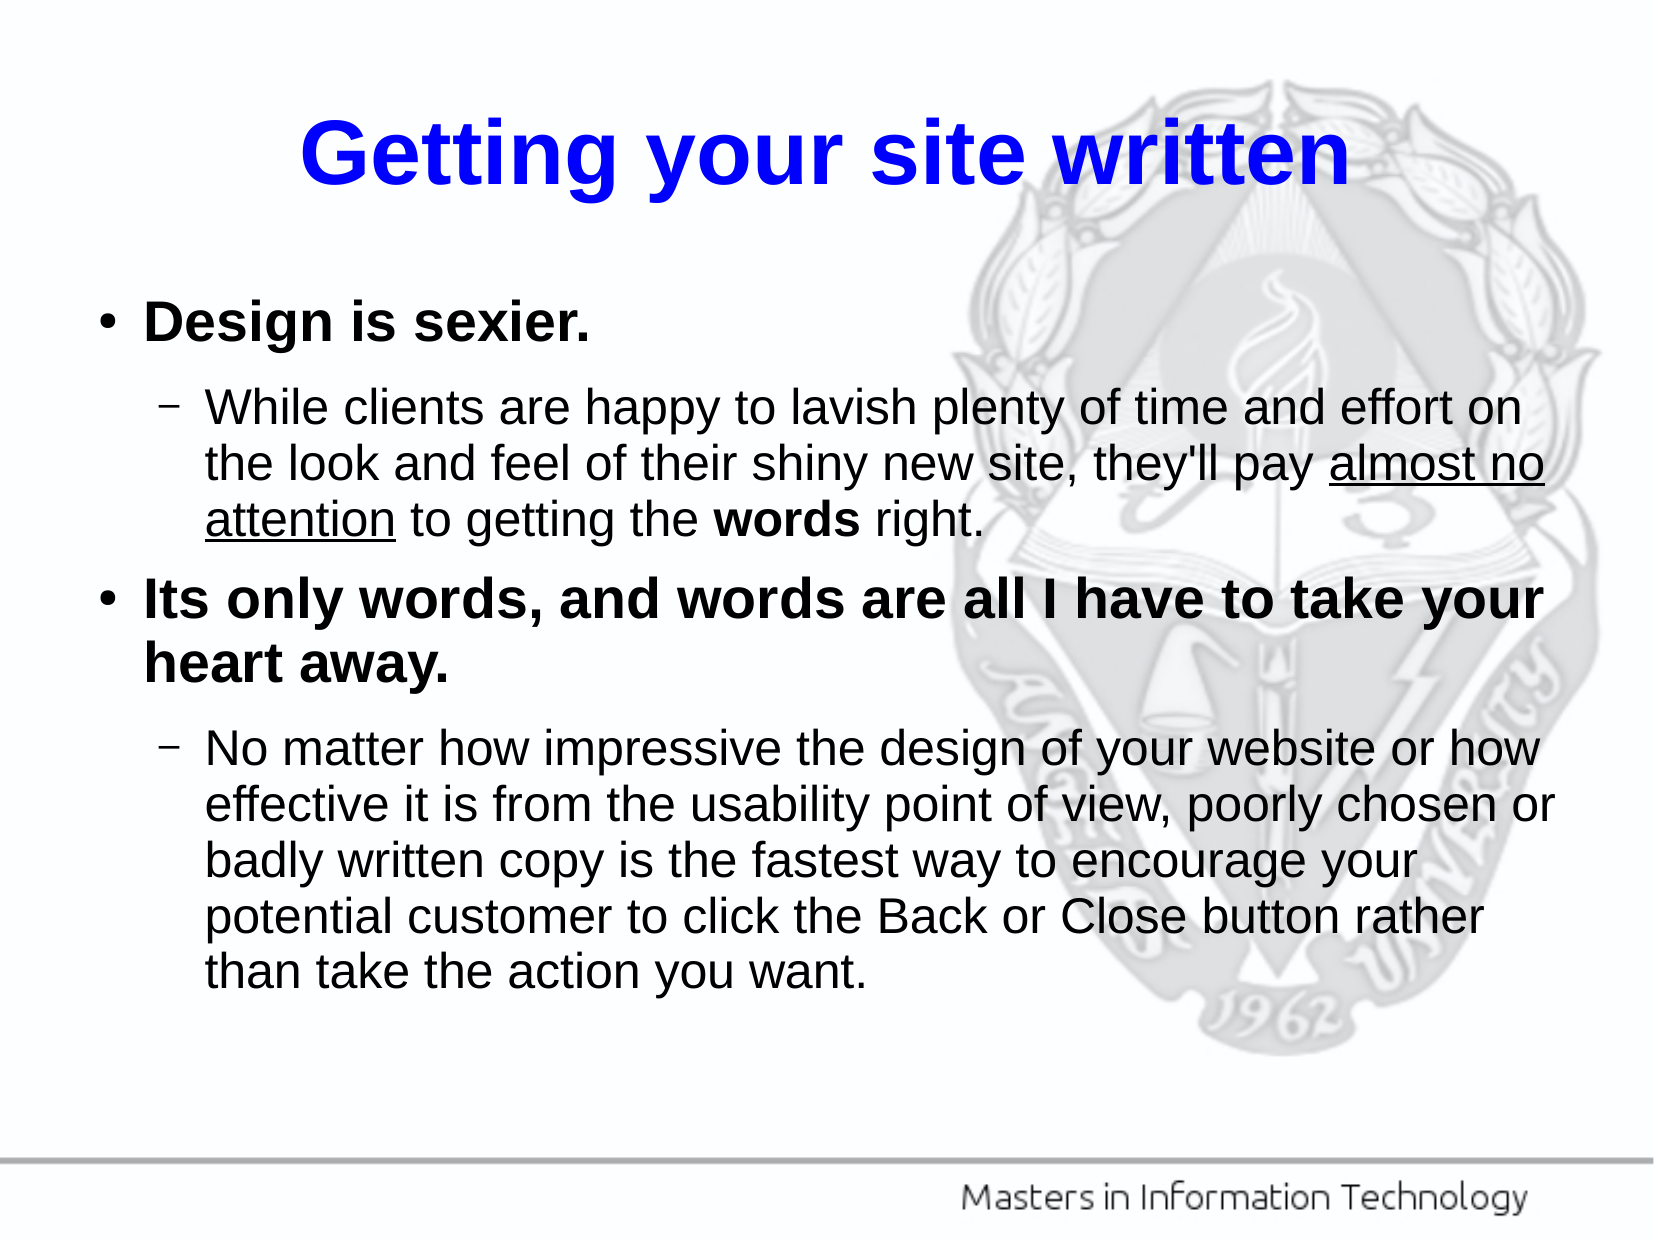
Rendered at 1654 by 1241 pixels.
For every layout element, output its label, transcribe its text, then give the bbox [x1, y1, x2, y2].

picture [0, 0, 1654, 1241]
list Design is sexier. While clients are happy to lavish plenty of time and effort on the look and feel of their shiny new site, they'll pay almost no attention to getting the words right. Its only words, and words are all I have to take your heart away. No matter how impressive the design of your website or how effective it is from the usability point of view, poorly chosen or badly written copy is the fastest way to encourage your potential customer to click the Back or Close button rather than take the action you want. [82, 290, 1571, 1010]
title Getting your site written [82, 49, 1571, 257]
